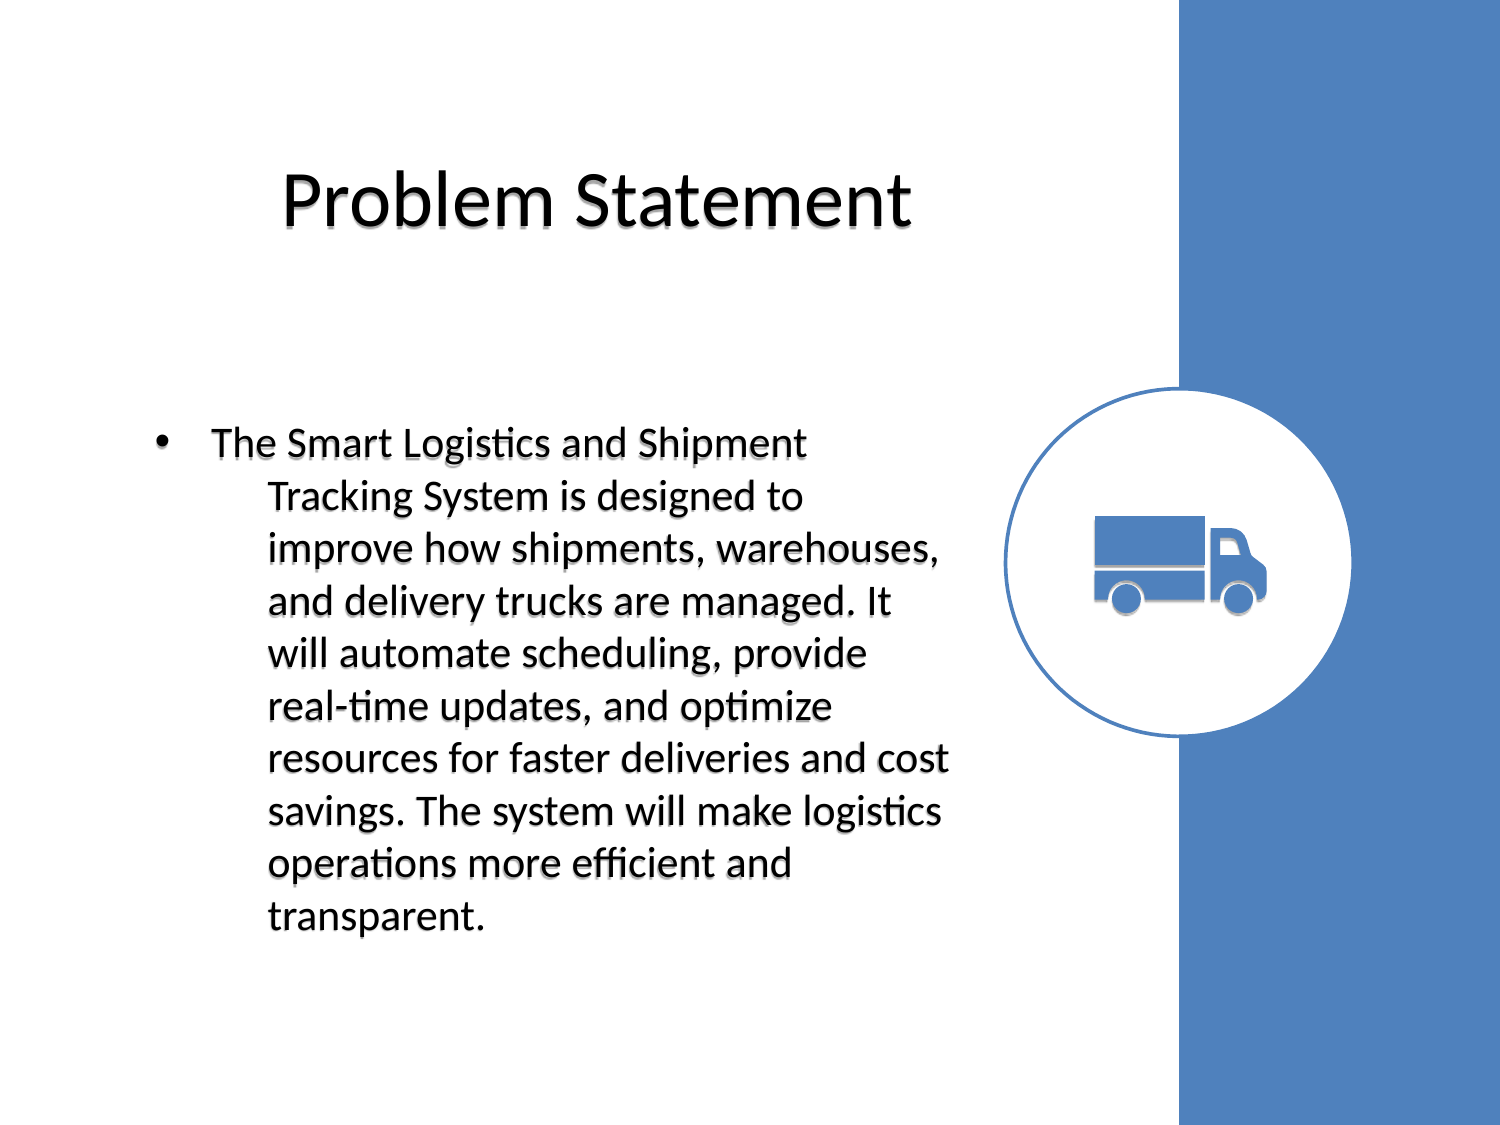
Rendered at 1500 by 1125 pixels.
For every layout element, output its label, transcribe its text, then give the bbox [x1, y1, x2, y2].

text_box [1005, 0, 1500, 1125]
list The Smart Logistics and Shipment Tracking System is designed to improve how shipments, warehouses, and delivery trucks are managed. It will automate scheduling, provide real-time updates, and optimize resources for faster deliveries and cost savings. The system will make logistics operations more efficient and transparent. [139, 365, 966, 987]
picture [1086, 470, 1275, 658]
title Problem Statement [137, 112, 1058, 276]
